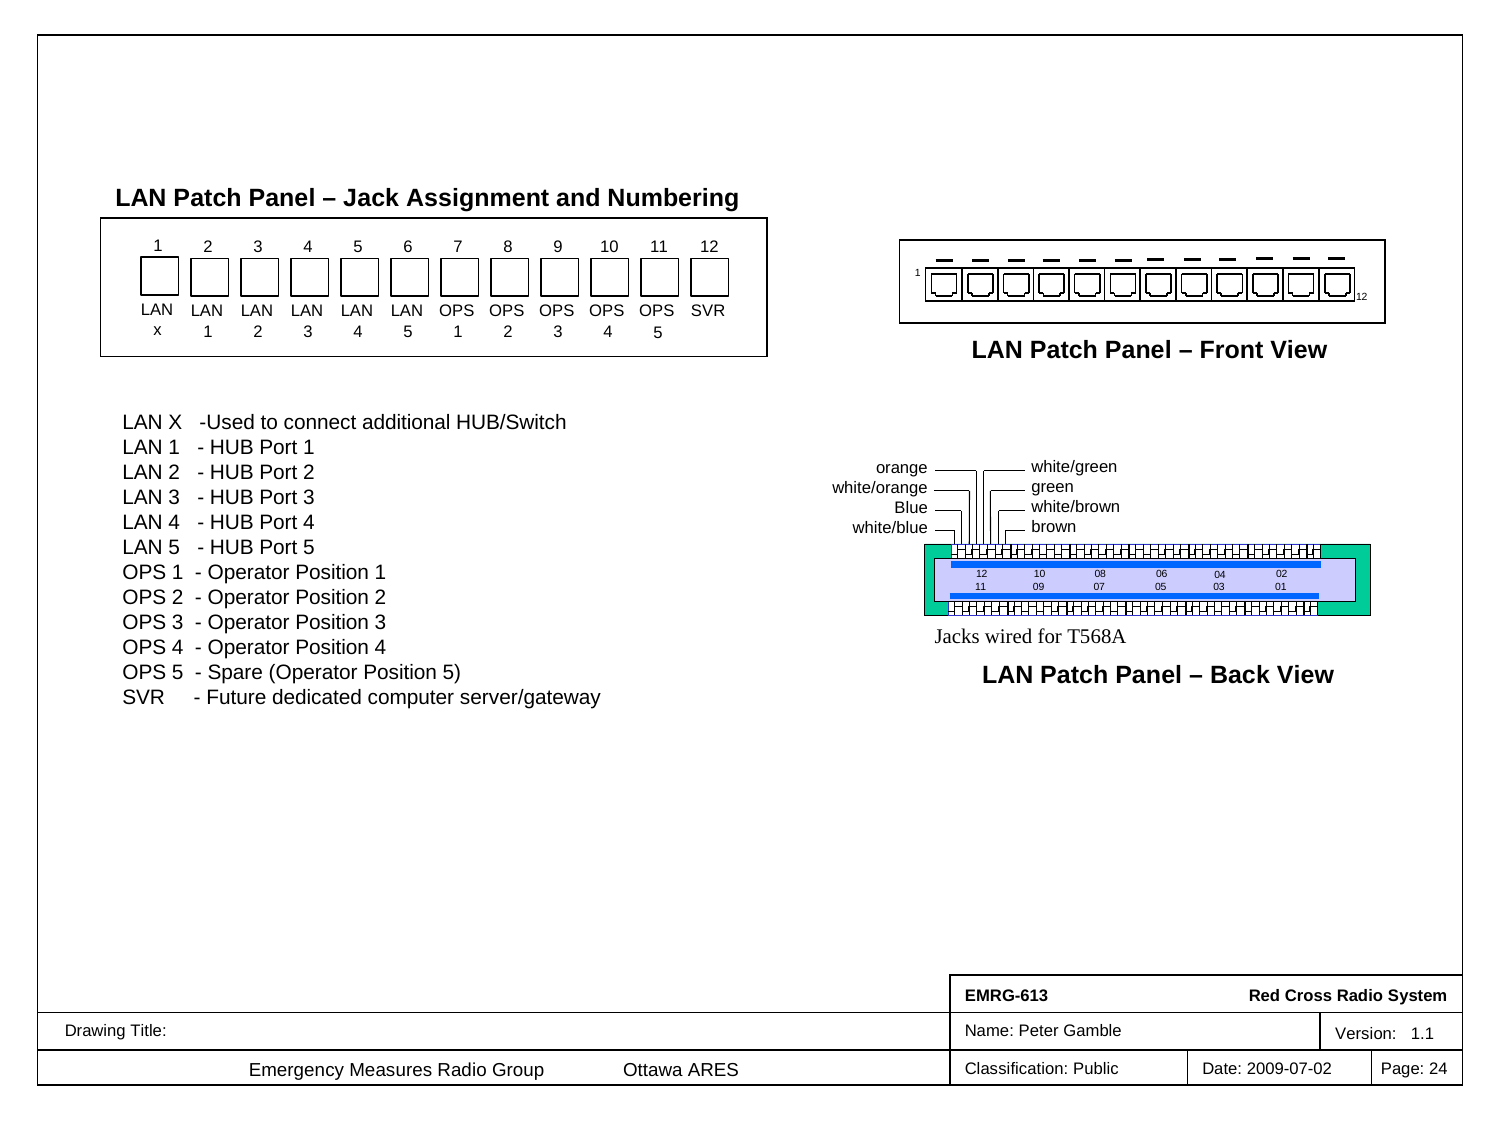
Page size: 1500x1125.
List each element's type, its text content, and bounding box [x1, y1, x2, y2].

text_box [1040, 544, 1046, 554]
text_box LAN Patch Panel – Back View [967, 651, 1350, 697]
text_box SVR [690, 300, 726, 321]
text_box 05 [1140, 572, 1182, 601]
text_box LAN [340, 300, 374, 321]
text_box 1 [453, 320, 463, 341]
text_box 7 [453, 236, 463, 257]
text_box [1326, 275, 1349, 295]
text_box [542, 259, 578, 295]
text_box 12 [700, 236, 719, 257]
text_box [935, 550, 1355, 611]
text_box 5 [403, 320, 413, 341]
text_box [1130, 544, 1135, 554]
text_box [1136, 543, 1370, 554]
text_box LAN [190, 300, 224, 321]
text_box [242, 259, 278, 295]
text_box [642, 259, 678, 295]
text_box 8 [503, 236, 513, 257]
text_box 2 [503, 320, 513, 341]
text_box [392, 259, 428, 295]
text_box [1055, 544, 1061, 554]
text_box [949, 607, 1317, 616]
text_box 1 [203, 320, 213, 341]
text_box 3 [553, 320, 563, 341]
text_box LAN [240, 300, 274, 321]
text_box white/green green white/brown brown [1016, 448, 1136, 544]
text_box OPS [539, 300, 575, 321]
text_box Page: <number> [1362, 1049, 1463, 1086]
text_box [442, 259, 478, 295]
text_box 09 [1018, 572, 1060, 601]
text_box 02 [1261, 559, 1303, 588]
text_box [1071, 544, 1076, 554]
text_box [292, 259, 328, 295]
text_box 5 [353, 236, 363, 257]
text_box LAN X -Used to connect additional HUB/Switch LAN 1 - HUB Port 1 LAN 2 - HUB Port 2 LAN 3 - HUB Port 3 LAN 4 - HUB Port 4 LAN 5 - HUB Port 5 OPS 1 - Operator Position 1 OPS 2 - Operator Position 2 OPS 3 - Operator Position 3 OPS 4 - Operator Position 4 OPS 5 - Spare (Operator Position 5) SVR - Future dedicated computer server/gateway [107, 401, 766, 717]
text_box 3 [253, 236, 263, 257]
text_box 2 [253, 320, 263, 341]
text_box [1099, 544, 1106, 554]
text_box 3 [303, 320, 313, 341]
text_box [142, 258, 178, 294]
text_box [342, 259, 378, 295]
text_box 2 [203, 236, 213, 257]
text_box 4 [603, 320, 613, 341]
text_box x [153, 318, 162, 339]
text_box [492, 259, 528, 295]
text_box Emergency Measures Radio Group Ottawa ARES [50, 1049, 938, 1086]
text_box OPS [439, 300, 475, 321]
text_box 1 [153, 234, 163, 255]
text_box 12 [1341, 282, 1383, 311]
text_box 12 [961, 568, 1003, 588]
text_box 11 [960, 572, 1002, 601]
text_box LAN Patch Panel – Jack Assignment and Numbering [100, 173, 756, 217]
text_box OPS [639, 300, 675, 321]
text_box 11 [650, 236, 669, 257]
text_box LAN [140, 298, 174, 319]
text_box [925, 268, 1355, 301]
text_box 6 [403, 236, 413, 257]
text_box 9 [553, 236, 563, 257]
text_box [192, 259, 228, 295]
text_box 08 [1079, 559, 1122, 588]
text_box 03 [1198, 572, 1240, 601]
text_box [1085, 544, 1091, 554]
text_box 4 [303, 236, 313, 257]
text_box LAN Patch Panel – Front View [956, 326, 1344, 372]
text_box [692, 259, 728, 295]
text_box 4 [353, 320, 363, 341]
text_box LAN [390, 300, 424, 321]
text_box 10 [1019, 559, 1061, 588]
text_box [592, 259, 628, 295]
text_box 06 [1141, 559, 1183, 588]
text_box Jacks wired for T568A [919, 615, 1142, 656]
text_box 1 [899, 258, 936, 287]
text_box [932, 275, 956, 295]
text_box 5 [653, 322, 663, 343]
text_box 10 [600, 236, 619, 257]
text_box 07 [1078, 572, 1121, 601]
text_box [1025, 544, 1032, 554]
text_box OPS [589, 300, 625, 321]
text_box OPS [489, 300, 525, 321]
text_box [759, 248, 766, 308]
text_box 04 [1199, 560, 1241, 589]
text_box orange white/orange Blue white/blue [817, 449, 943, 545]
text_box [943, 543, 1017, 554]
text_box 01 [1260, 572, 1302, 601]
text_box [1114, 544, 1121, 554]
text_box LAN [290, 300, 324, 321]
